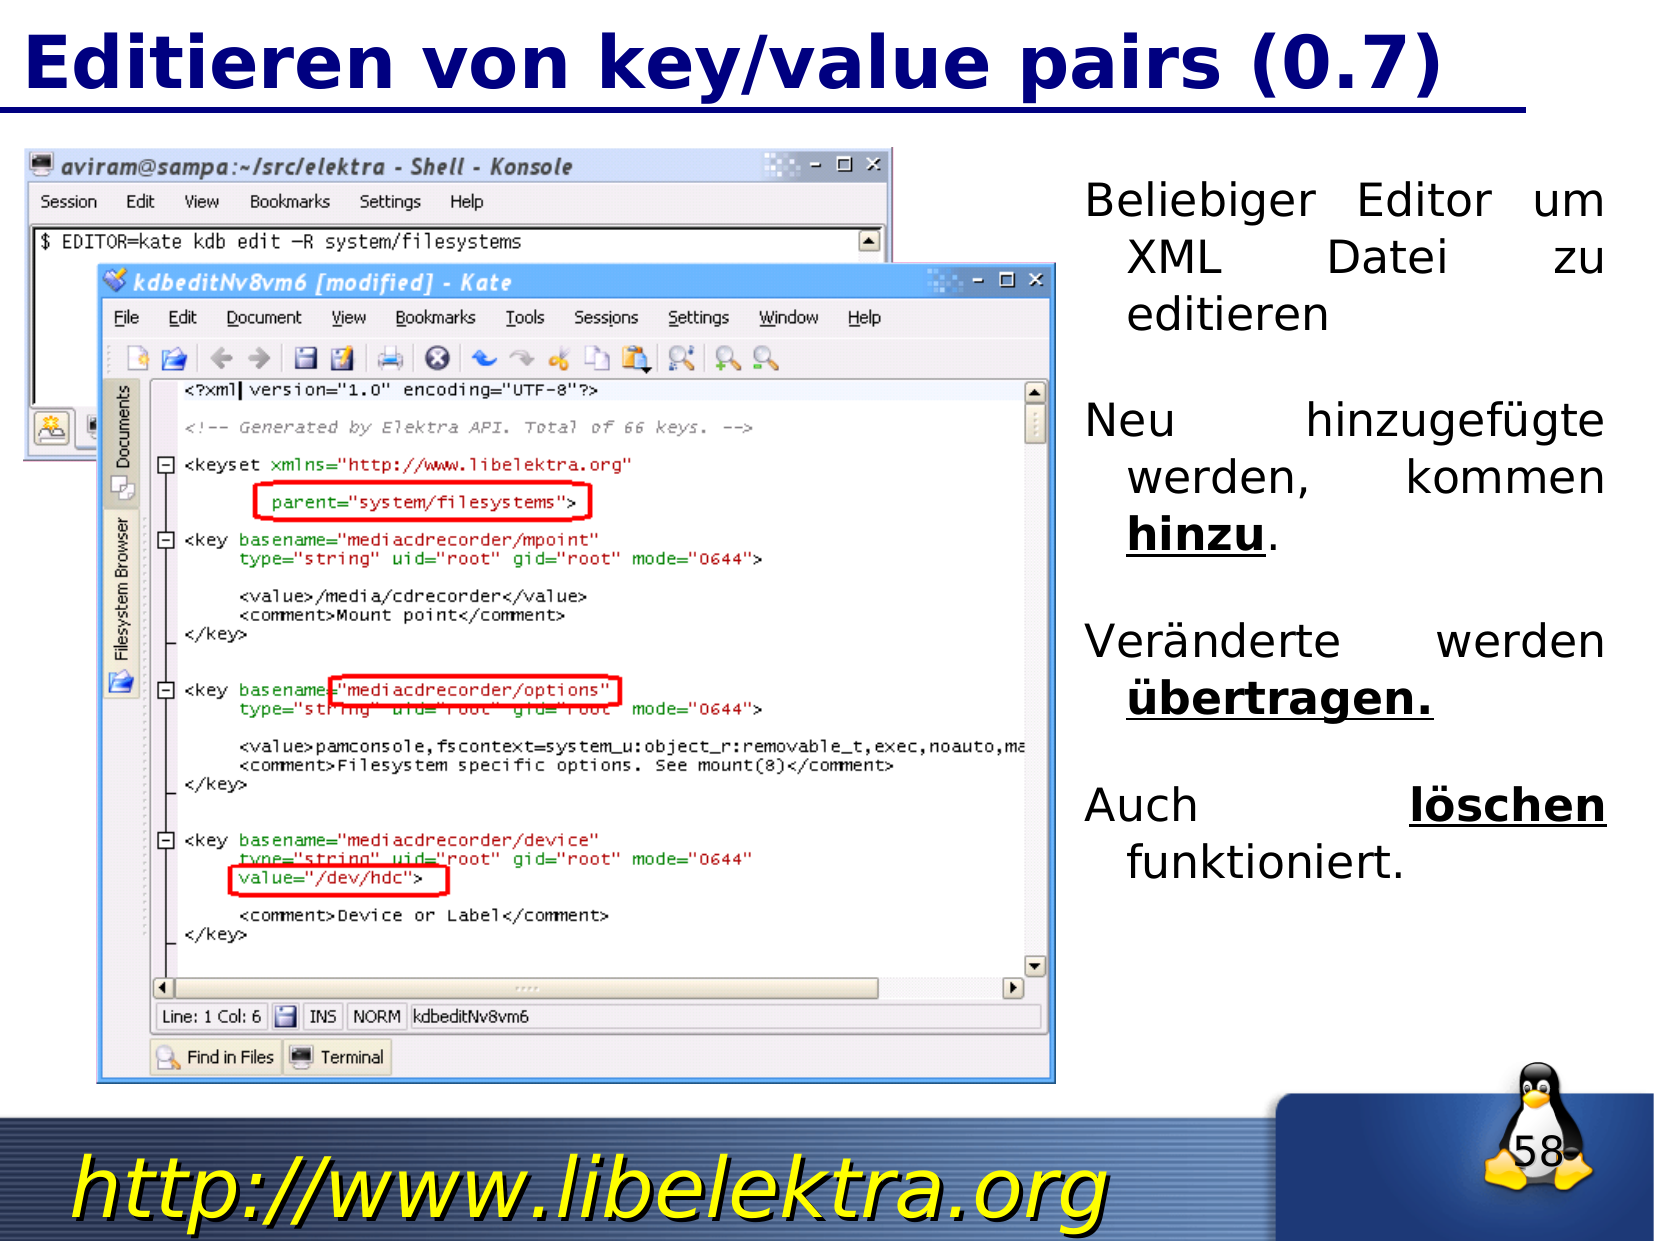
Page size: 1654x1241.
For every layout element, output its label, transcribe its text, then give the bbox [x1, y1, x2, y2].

text_box <Nummer> [1312, 1122, 1566, 1178]
text_box Editieren von key/value pairs (0.7) [22, 14, 1611, 111]
picture [0, 147, 1654, 1241]
list Beliebiger Editor um XML Datei zu editieren Neu hinzugefügte werden, kommen hinzu. Veränderte werden übertragen. Auch löschen funktioniert. [1069, 162, 1622, 1000]
